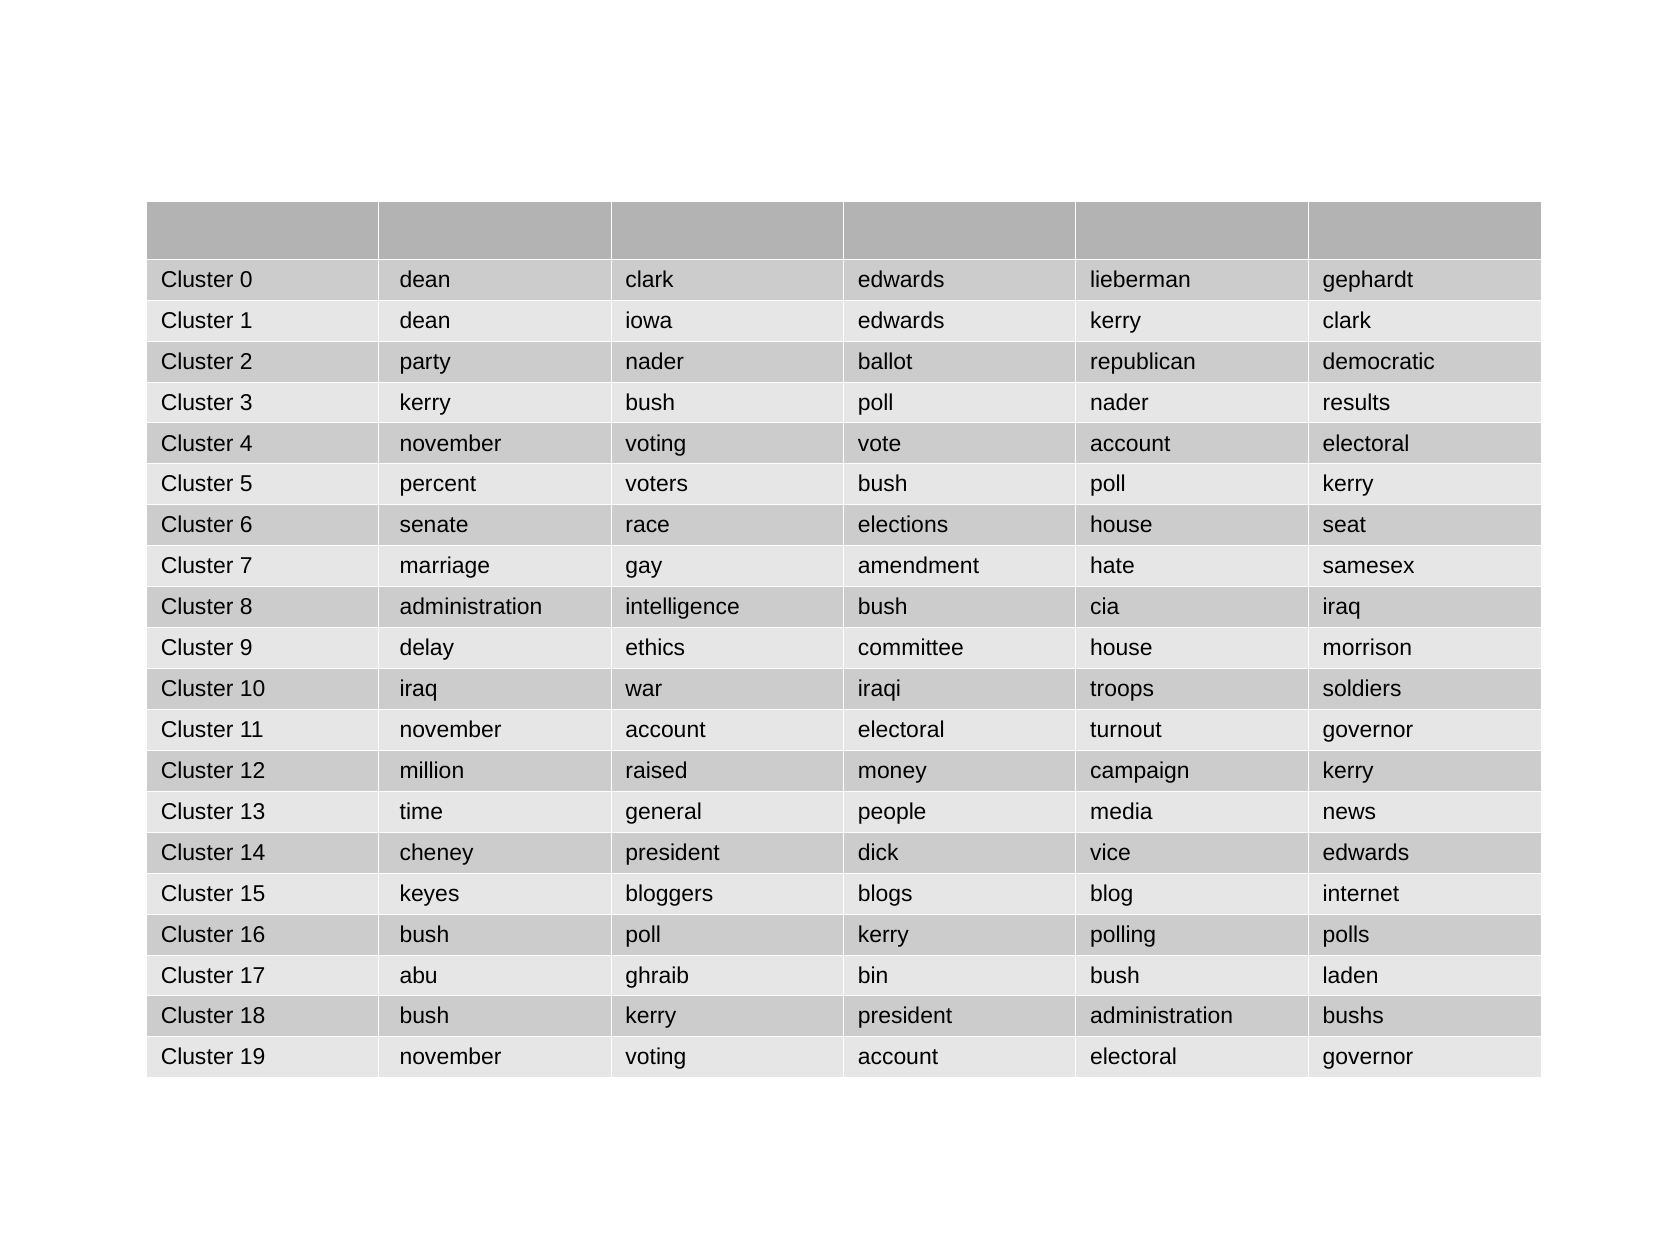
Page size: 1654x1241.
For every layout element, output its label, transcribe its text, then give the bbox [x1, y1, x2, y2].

table_cell Cluster 13 [147, 792, 378, 832]
table_cell president [612, 833, 843, 873]
table_cell time [379, 792, 611, 832]
table_cell november [379, 1037, 611, 1077]
table_cell bush [1076, 956, 1308, 995]
table_cell party [379, 342, 611, 382]
table_header [379, 202, 611, 259]
table_cell campaign [1076, 751, 1308, 791]
table_cell cheney [379, 833, 611, 873]
table_cell Cluster 4 [147, 423, 378, 463]
table_cell gay [612, 546, 843, 586]
table_cell keyes [379, 874, 611, 914]
table_cell president [844, 996, 1075, 1036]
table_cell vice [1076, 833, 1308, 873]
table_cell house [1076, 505, 1308, 545]
table_cell intelligence [612, 587, 843, 627]
table_cell dean [379, 301, 611, 341]
table_cell ghraib [612, 956, 843, 995]
table_cell kerry [1076, 301, 1308, 341]
table_cell committee [844, 628, 1075, 668]
table_header [844, 202, 1075, 259]
table_cell war [612, 669, 843, 709]
table_cell voting [612, 423, 843, 463]
table_cell electoral [844, 710, 1075, 750]
table_cell troops [1076, 669, 1308, 709]
table_cell raised [612, 751, 843, 791]
table_cell kerry [612, 996, 843, 1036]
table_cell november [379, 423, 611, 463]
table_cell electoral [1309, 423, 1541, 463]
table_cell nader [612, 342, 843, 382]
table_cell Cluster 7 [147, 546, 378, 586]
table_cell percent [379, 464, 611, 504]
table_cell clark [612, 260, 843, 300]
table_cell Cluster 2 [147, 342, 378, 382]
table_cell account [612, 710, 843, 750]
table_cell administration [379, 587, 611, 627]
table_cell poll [612, 915, 843, 955]
table_cell polls [1309, 915, 1541, 955]
table_cell iraqi [844, 669, 1075, 709]
table_cell seat [1309, 505, 1541, 545]
table_cell poll [844, 383, 1075, 422]
table_cell results [1309, 383, 1541, 422]
table_cell kerry [1309, 464, 1541, 504]
table_cell edwards [844, 301, 1075, 341]
table_cell iraq [1309, 587, 1541, 627]
table_cell account [844, 1037, 1075, 1077]
table_cell blogs [844, 874, 1075, 914]
table_cell bush [844, 587, 1075, 627]
table_cell elections [844, 505, 1075, 545]
table_cell Cluster 11 [147, 710, 378, 750]
table_cell internet [1309, 874, 1541, 914]
table_cell iowa [612, 301, 843, 341]
table_cell bloggers [612, 874, 843, 914]
table_cell Cluster 14 [147, 833, 378, 873]
table_cell november [379, 710, 611, 750]
table_cell poll [1076, 464, 1308, 504]
table_cell hate [1076, 546, 1308, 586]
table_cell governor [1309, 1037, 1541, 1077]
table_cell senate [379, 505, 611, 545]
table_cell Cluster 16 [147, 915, 378, 955]
table_cell Cluster 9 [147, 628, 378, 668]
table_cell Cluster 8 [147, 587, 378, 627]
table_cell cia [1076, 587, 1308, 627]
table_cell morrison [1309, 628, 1541, 668]
table_cell bush [612, 383, 843, 422]
table_cell ethics [612, 628, 843, 668]
table_cell people [844, 792, 1075, 832]
table_cell electoral [1076, 1037, 1308, 1077]
table_cell news [1309, 792, 1541, 832]
table_cell Cluster 18 [147, 996, 378, 1036]
table_cell marriage [379, 546, 611, 586]
table_cell kerry [379, 383, 611, 422]
table_cell republican [1076, 342, 1308, 382]
table_cell democratic [1309, 342, 1541, 382]
table_cell turnout [1076, 710, 1308, 750]
table_cell race [612, 505, 843, 545]
table_header [147, 202, 378, 259]
table_cell million [379, 751, 611, 791]
table_cell Cluster 0 [147, 260, 378, 300]
table_header [612, 202, 843, 259]
table_cell Cluster 5 [147, 464, 378, 504]
table_cell abu [379, 956, 611, 995]
table_cell nader [1076, 383, 1308, 422]
table_cell gephardt [1309, 260, 1541, 300]
table_cell ballot [844, 342, 1075, 382]
table_cell voters [612, 464, 843, 504]
table_cell kerry [1309, 751, 1541, 791]
table_cell Cluster 1 [147, 301, 378, 341]
table_cell bush [379, 996, 611, 1036]
table_cell kerry [844, 915, 1075, 955]
table_cell edwards [1309, 833, 1541, 873]
table_cell samesex [1309, 546, 1541, 586]
table_cell blog [1076, 874, 1308, 914]
table_cell house [1076, 628, 1308, 668]
table_cell amendment [844, 546, 1075, 586]
table_cell polling [1076, 915, 1308, 955]
table_cell bush [379, 915, 611, 955]
table_cell Cluster 12 [147, 751, 378, 791]
table_cell media [1076, 792, 1308, 832]
table_cell account [1076, 423, 1308, 463]
table_cell bushs [1309, 996, 1541, 1036]
table_header [1076, 202, 1308, 259]
table_cell bin [844, 956, 1075, 995]
table_cell delay [379, 628, 611, 668]
table_cell Cluster 17 [147, 956, 378, 995]
table_cell bush [844, 464, 1075, 504]
table_header [1309, 202, 1541, 259]
table_cell Cluster 10 [147, 669, 378, 709]
table_cell clark [1309, 301, 1541, 341]
table_cell iraq [379, 669, 611, 709]
table_cell lieberman [1076, 260, 1308, 300]
table_cell edwards [844, 260, 1075, 300]
table_cell soldiers [1309, 669, 1541, 709]
table_cell Cluster 6 [147, 505, 378, 545]
table_cell money [844, 751, 1075, 791]
table_cell administration [1076, 996, 1308, 1036]
table_cell Cluster 15 [147, 874, 378, 914]
table_cell voting [612, 1037, 843, 1077]
table_cell vote [844, 423, 1075, 463]
table_cell governor [1309, 710, 1541, 750]
table_cell dean [379, 260, 611, 300]
table_cell Cluster 3 [147, 383, 378, 422]
table_cell general [612, 792, 843, 832]
table_cell dick [844, 833, 1075, 873]
table_cell laden [1309, 956, 1541, 995]
table_cell Cluster 19 [147, 1037, 378, 1077]
